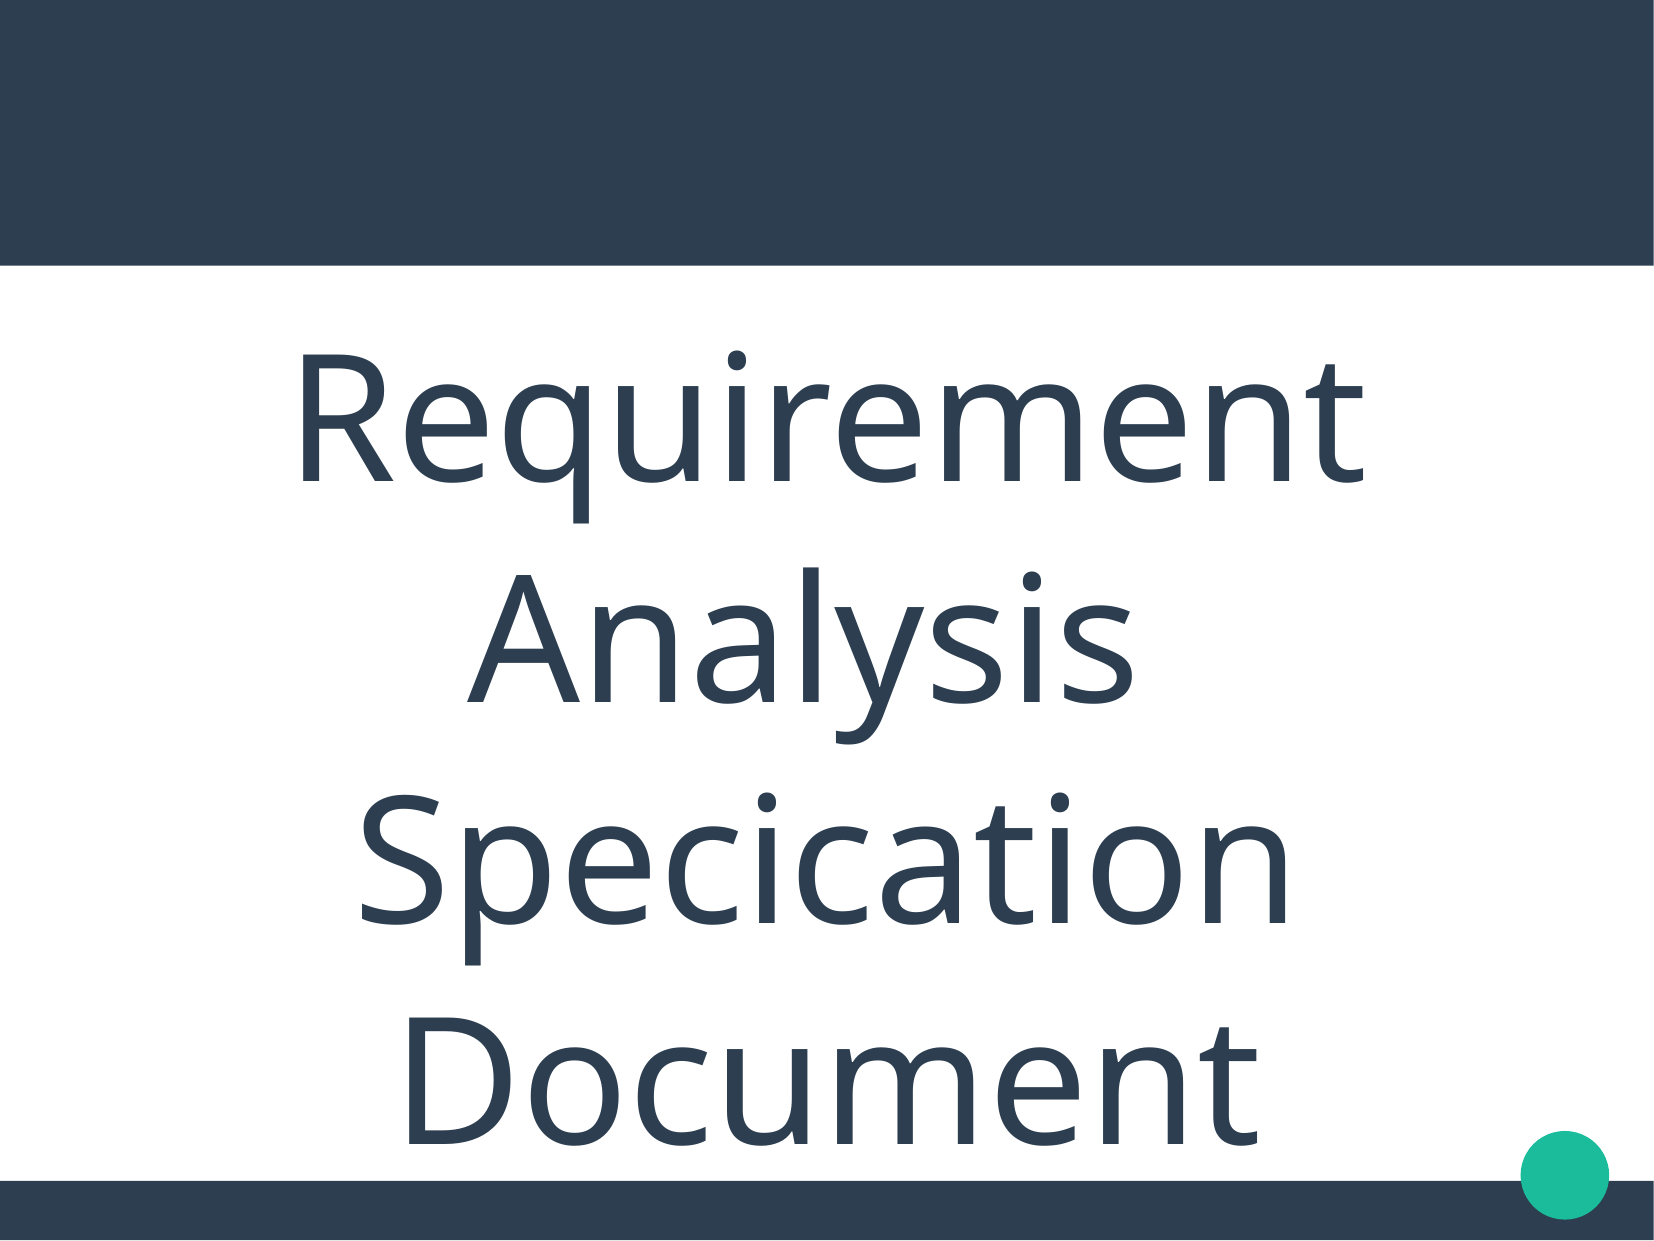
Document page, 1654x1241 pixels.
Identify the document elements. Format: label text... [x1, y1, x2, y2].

subtitle Requirement Analysis Specication Document [59, 293, 1595, 1184]
